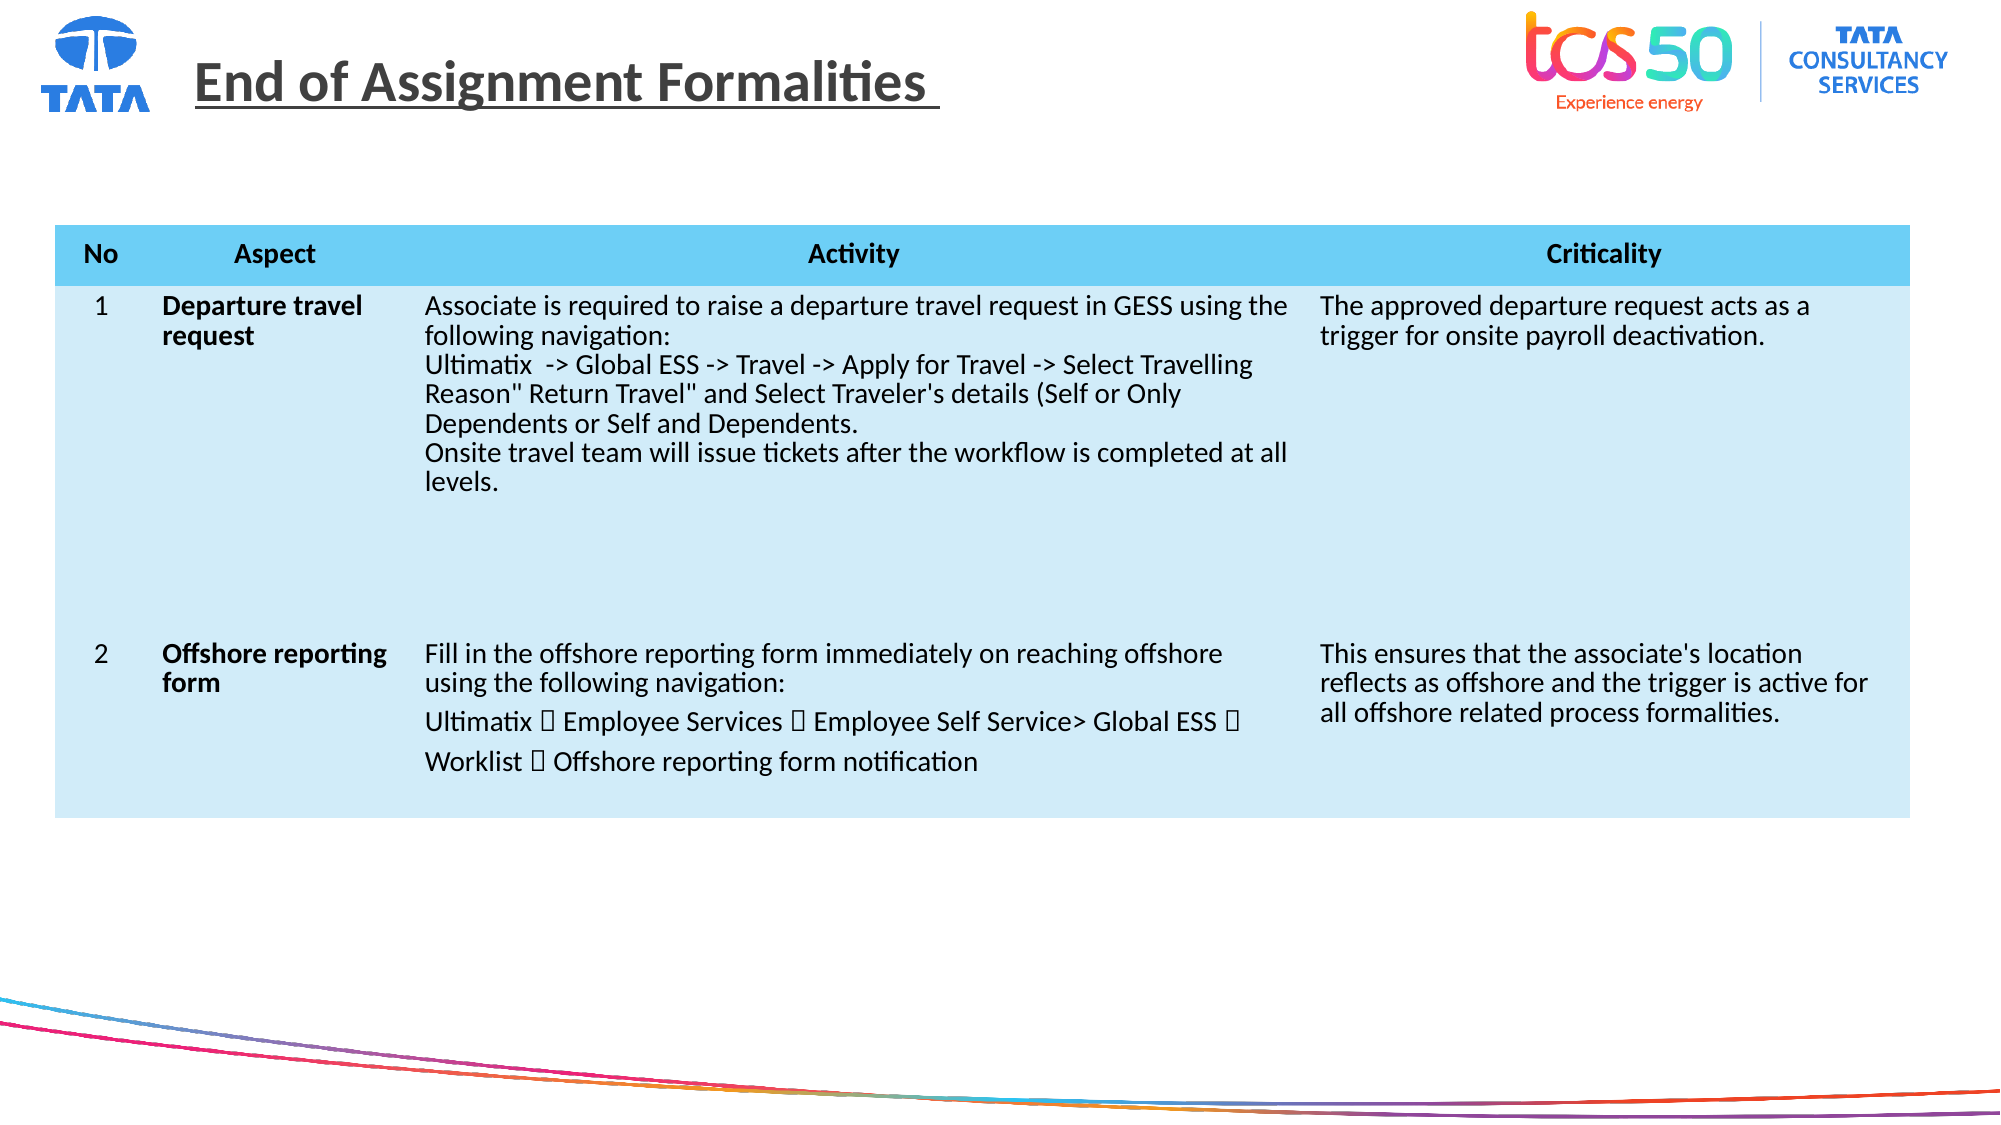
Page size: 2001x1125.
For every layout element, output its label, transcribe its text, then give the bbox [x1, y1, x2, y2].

table_cell Offshore reporting form [147, 634, 410, 818]
table_cell Departure travel request [147, 286, 410, 634]
table_header No [55, 225, 147, 286]
table_header Activity [410, 225, 1305, 286]
table_cell The approved departure request acts as a trigger for onsite payroll deactivation. [1305, 286, 1910, 634]
title End of Assignment Formalities [180, 47, 1816, 139]
table_cell 1 [55, 286, 147, 634]
table_cell Fill in the offshore reporting form immediately on reaching offshore using the following navigation: Ultimatix  Employee Services  Employee Self Service> Global ESS  Worklist  Offshore reporting form notification [410, 634, 1305, 818]
picture [0, 949, 2000, 1125]
table_header Criticality [1305, 225, 1910, 286]
table_cell 2 [55, 634, 147, 818]
table_cell This ensures that the associate's location reflects as offshore and the trigger is active for all offshore related process formalities. [1305, 634, 1910, 818]
table_header Aspect [147, 225, 410, 286]
table_cell Associate is required to raise a departure travel request in GESS using the following navigation: Ultimatix -> Global ESS -> Travel -> Apply for Travel -> Select Travelling Reason" Return Travel" and Select Traveler's details (Self or Only Dependents or Self and Dependents. Onsite travel team will issue tickets after the workflow is completed at all levels. [410, 286, 1305, 634]
picture [41, 16, 150, 112]
picture [1526, 11, 1948, 112]
